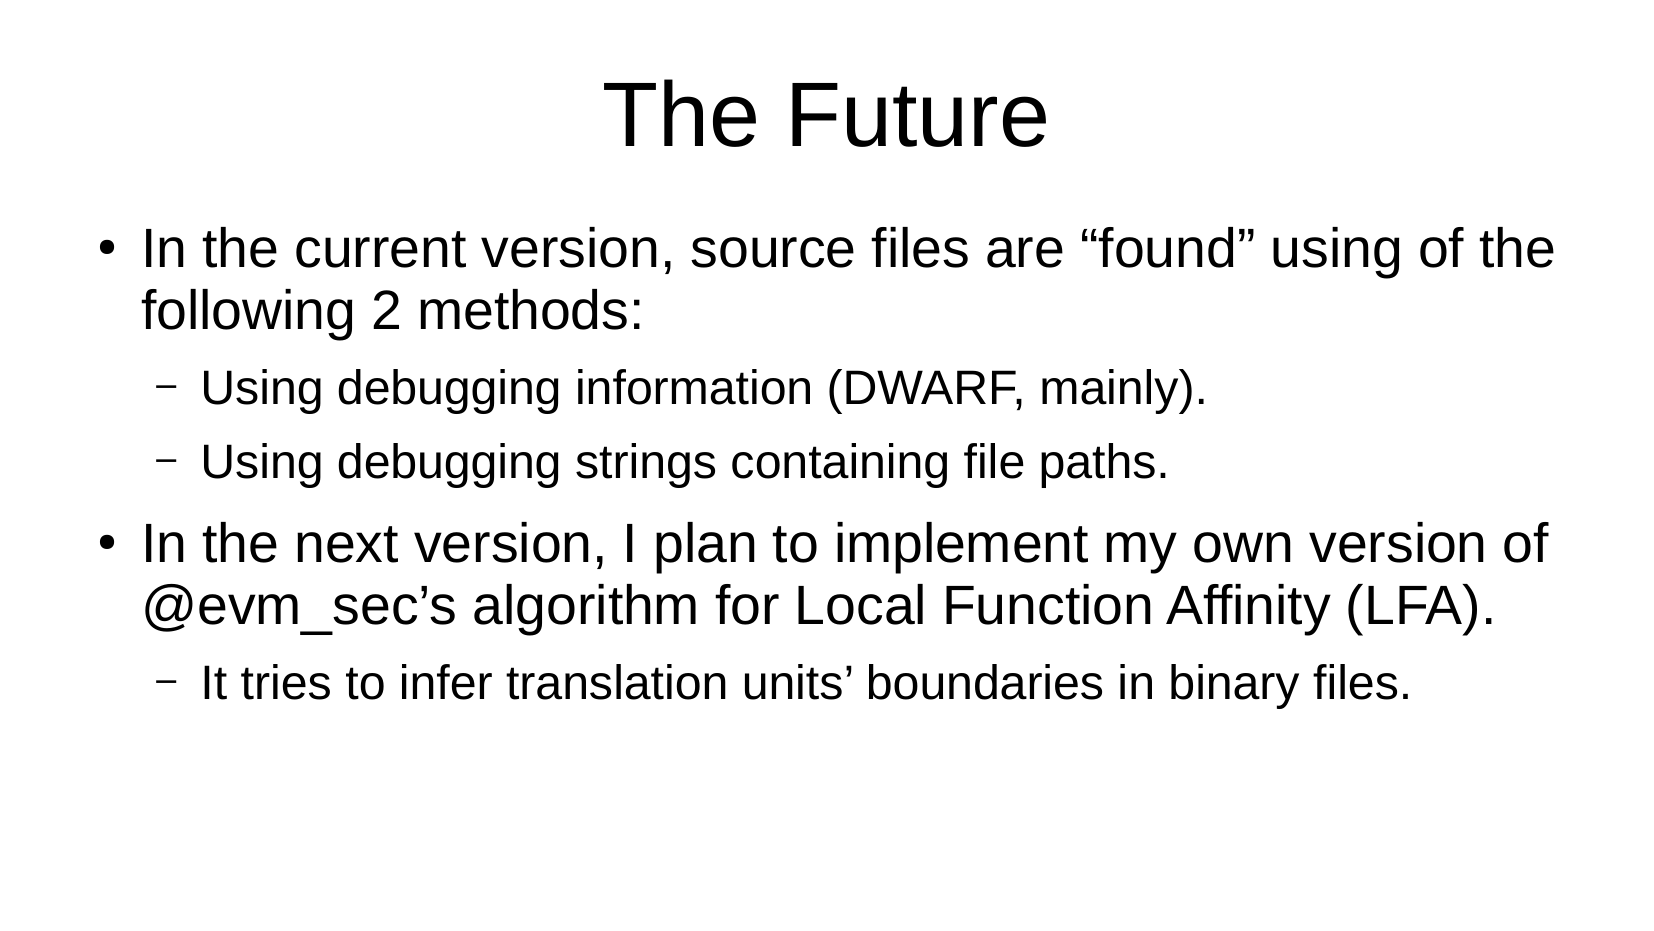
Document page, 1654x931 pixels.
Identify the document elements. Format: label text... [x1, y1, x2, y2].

list In the current version, source files are “found” using of the following 2 methods: Using debugging information (DWARF, mainly). Using debugging strings containing file paths. In the next version, I plan to implement my own version of @evm_sec’s algorithm for Local Function Affinity (LFA). It tries to infer translation units’ boundaries in binary files. [82, 217, 1571, 758]
title The Future [82, 37, 1571, 193]
